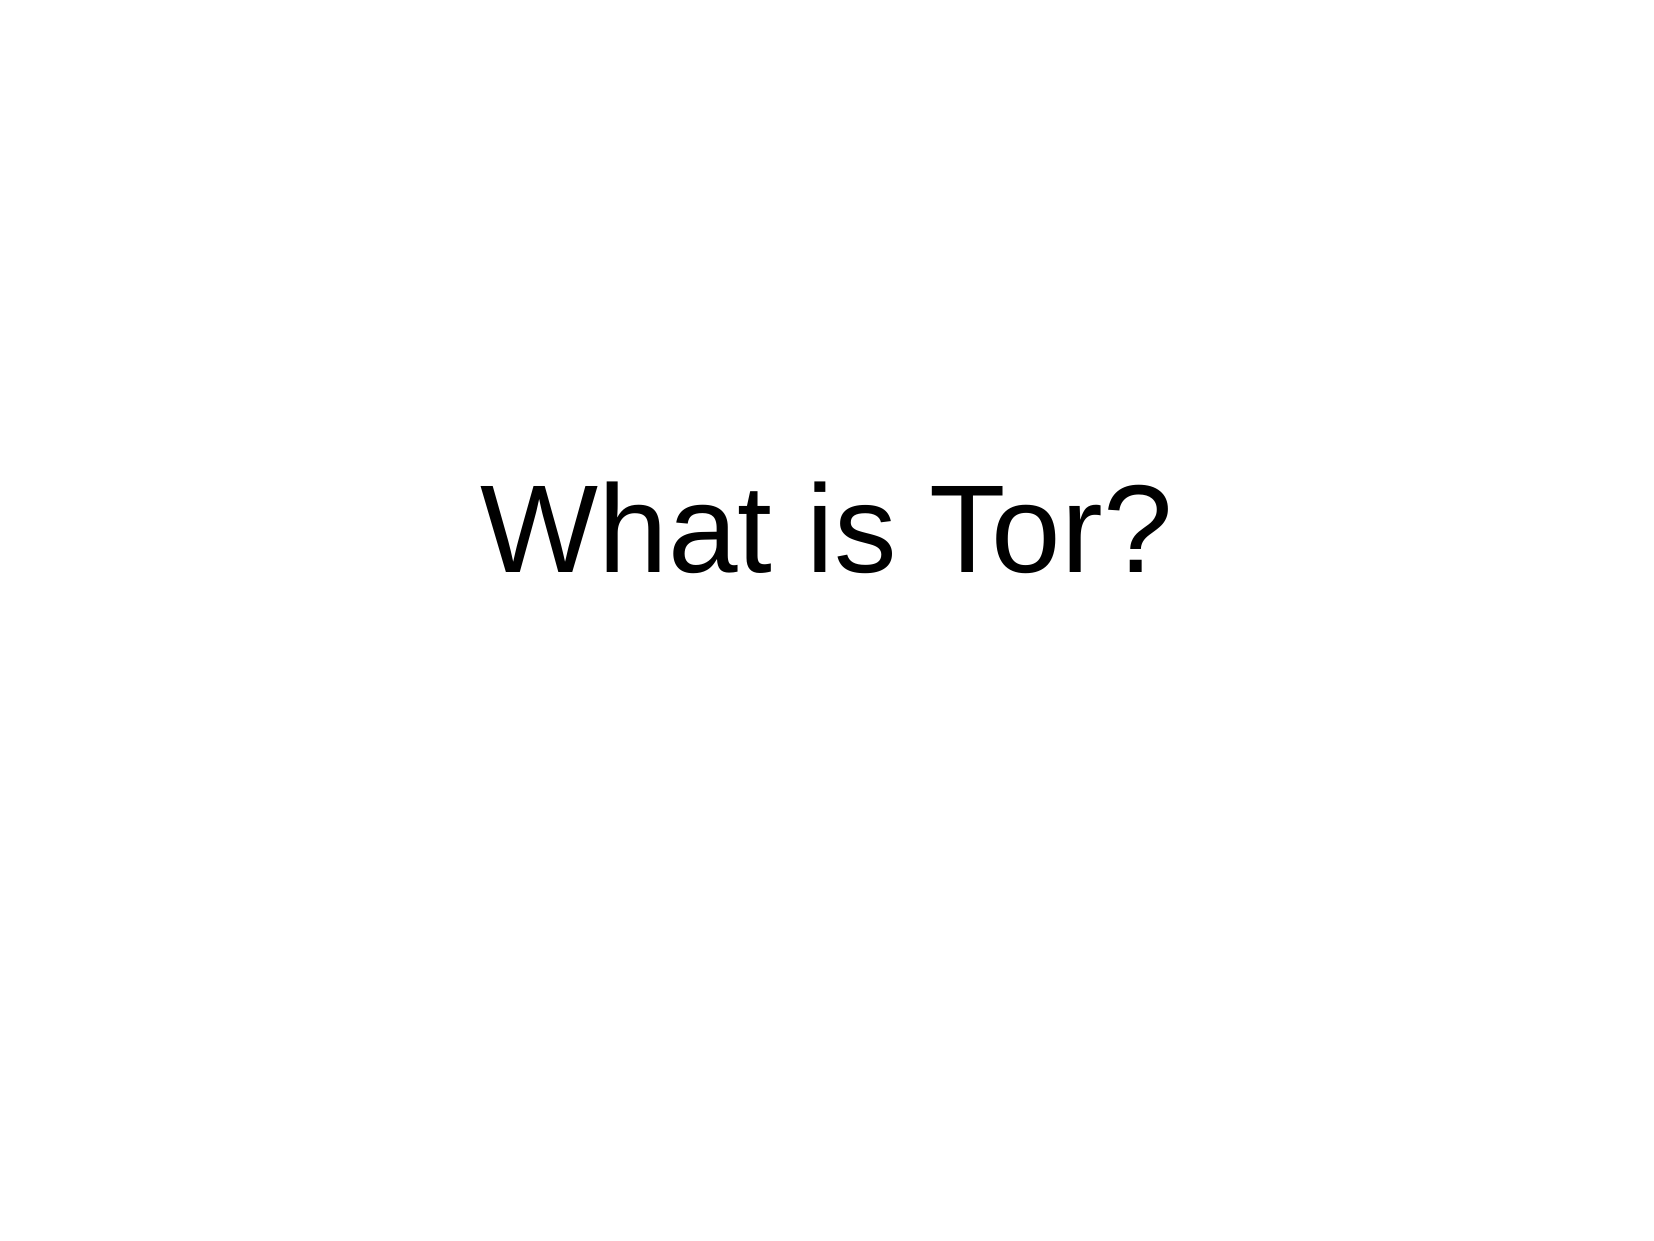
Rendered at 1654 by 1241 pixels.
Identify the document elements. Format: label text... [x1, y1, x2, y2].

subtitle What is Tor? [82, 49, 1571, 1010]
